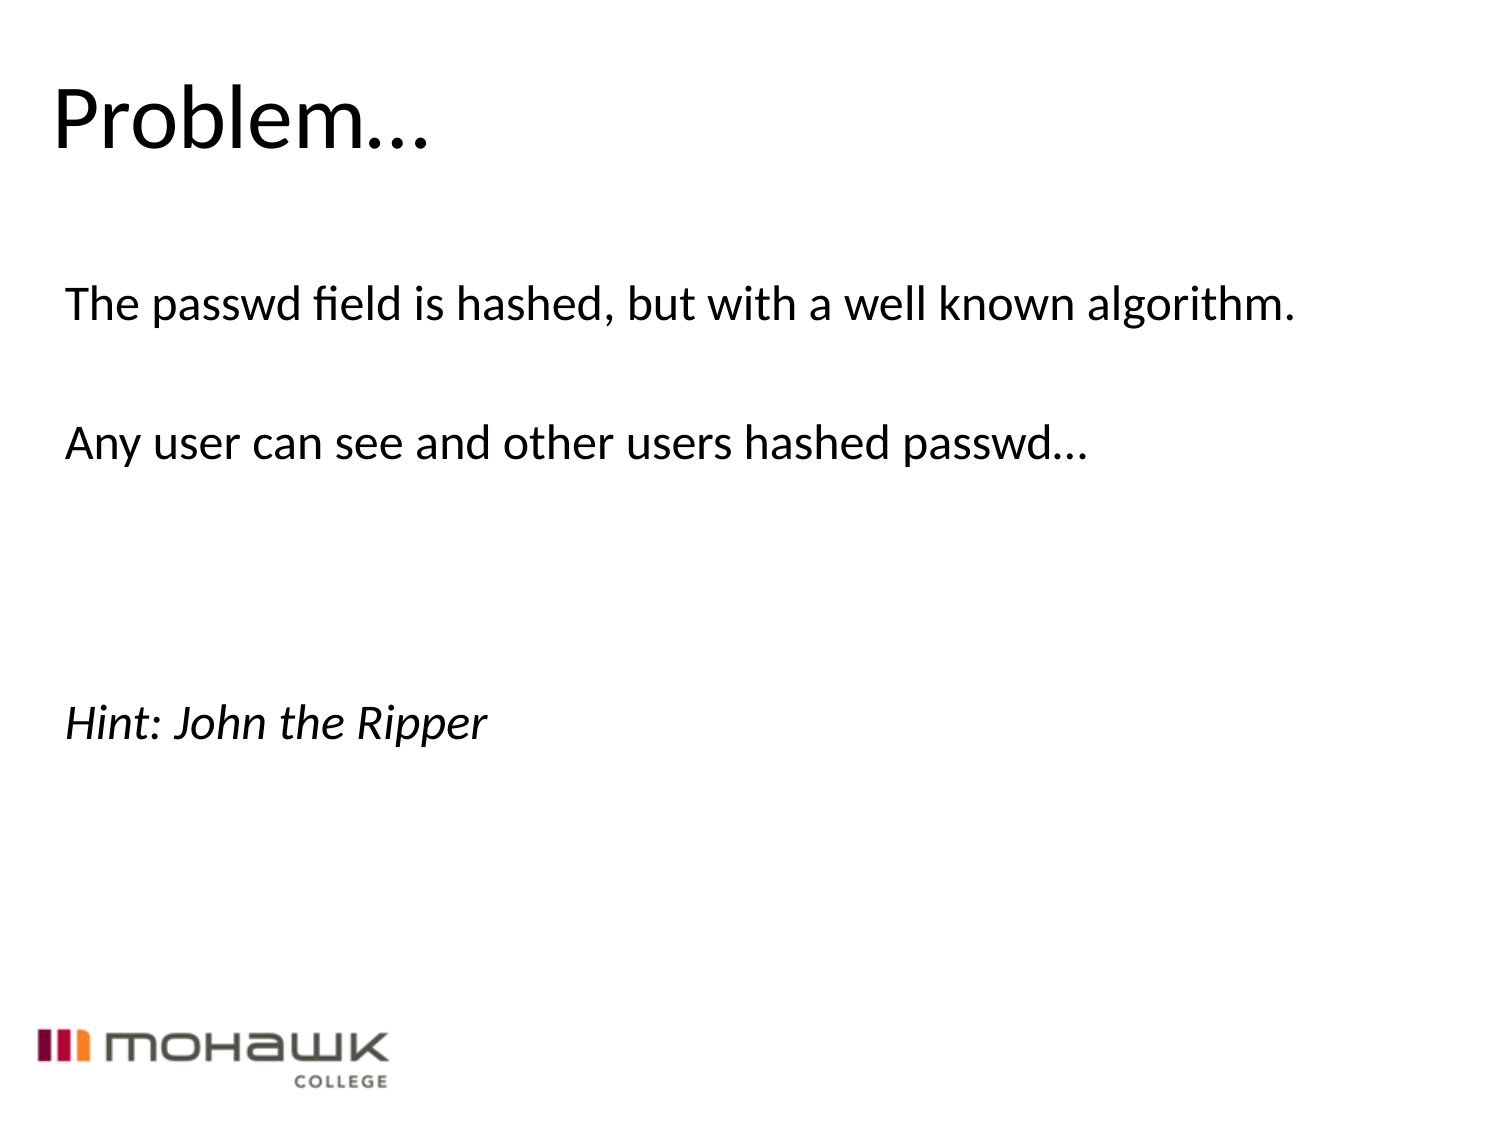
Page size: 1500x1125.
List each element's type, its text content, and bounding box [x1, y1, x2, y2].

list The passwd field is hashed, but with a well known algorithm. Any user can see and other users hashed passwd… Hint: John the Ripper [50, 262, 1463, 575]
picture [5, 1000, 422, 1118]
title Problem… [37, 50, 1388, 238]
